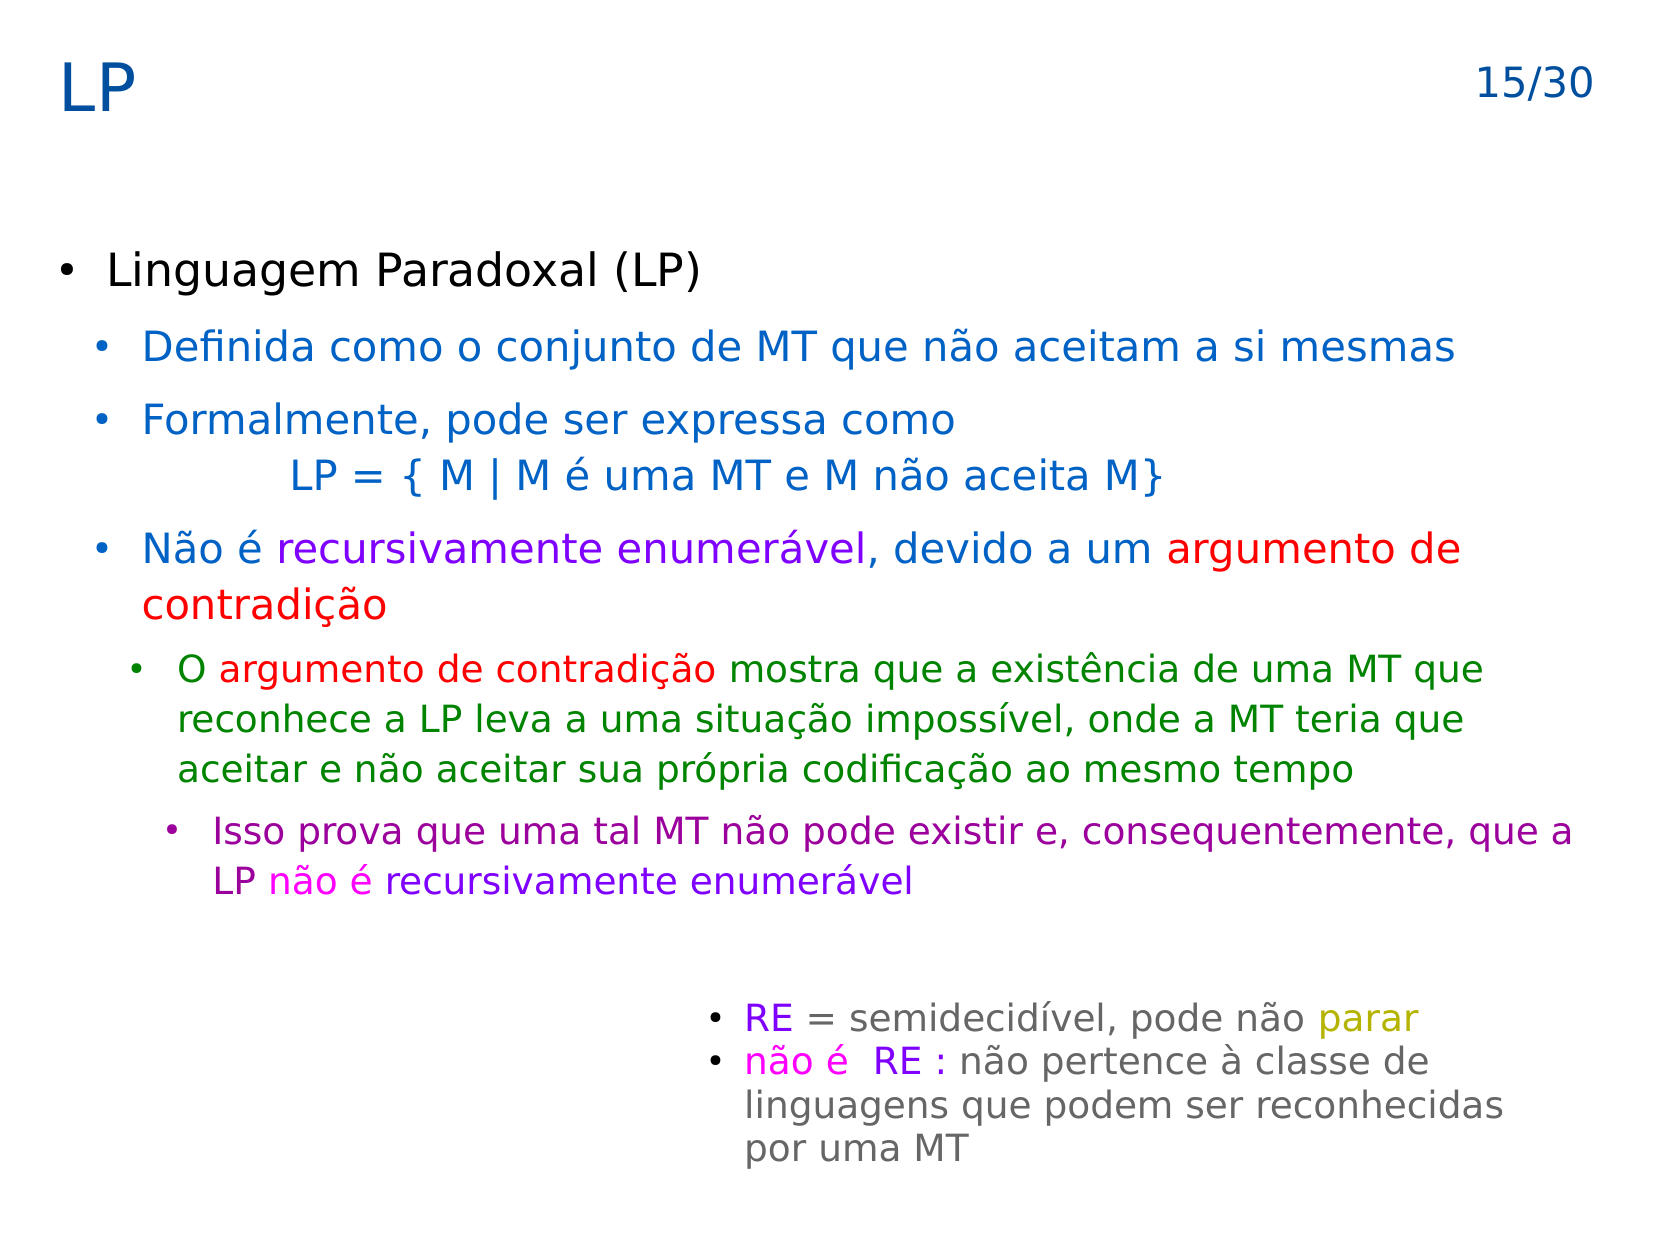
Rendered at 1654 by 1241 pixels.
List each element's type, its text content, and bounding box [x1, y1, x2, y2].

title LP [59, 29, 1625, 148]
list Linguagem Paradoxal (LP) Definida como o conjunto de MT que não aceitam a si mesmas Formalmente, pode ser expressa como LP = { M | M é uma MT e M não aceita M} Não é recursivamente enumerável, devido a um argumento de contradição O argumento de contradição mostra que a existência de uma MT que reconhece a LP leva a uma situação impossível, onde a MT teria que aceitar e não aceitar sua própria codificação ao mesmo tempo Isso prova que uma tal MT não pode existir e, consequentemente, que a LP não é recursivamente enumerável [59, 236, 1595, 1211]
text_box RE = semidecidível, pode não parar não é RE : não pertence à classe de linguagens que podem ser reconhecidas por uma MT [693, 989, 1580, 1197]
